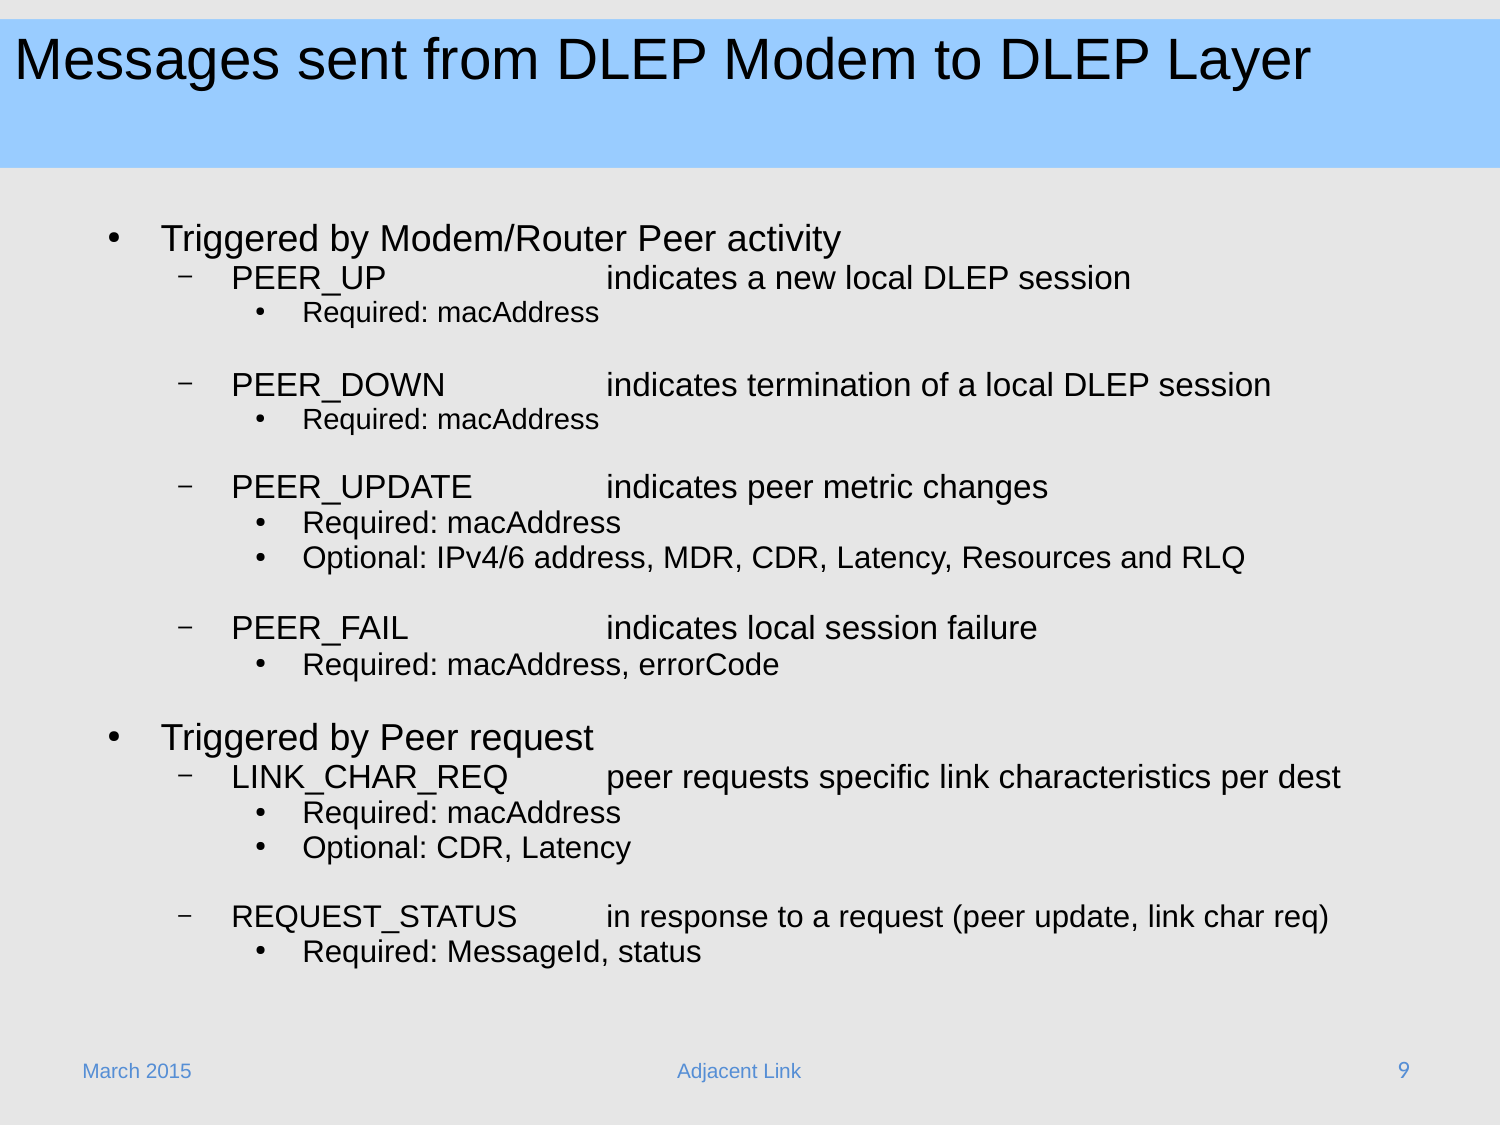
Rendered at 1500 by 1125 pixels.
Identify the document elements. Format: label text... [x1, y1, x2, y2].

text_box Messages sent from DLEP Modem to DLEP Layer [0, 19, 1500, 168]
text_box Triggered by Modem/Router Peer activity PEER_UP indicates a new local DLEP session Required: macAddress PEER_DOWN indicates termination of a local DLEP session Required: macAddress PEER_UPDATE indicates peer metric changes Required: macAddress Optional: IPv4/6 address, MDR, CDR, Latency, Resources and RLQ PEER_FAIL indicates local session failure Required: macAddress, errorCode Triggered by Peer request LINK_CHAR_REQ peer requests specific link characteristics per dest Required: macAddress Optional: CDR, Latency REQUEST_STATUS in response to a request (peer update, link char req) Required: MessageId, status [75, 210, 1381, 1054]
